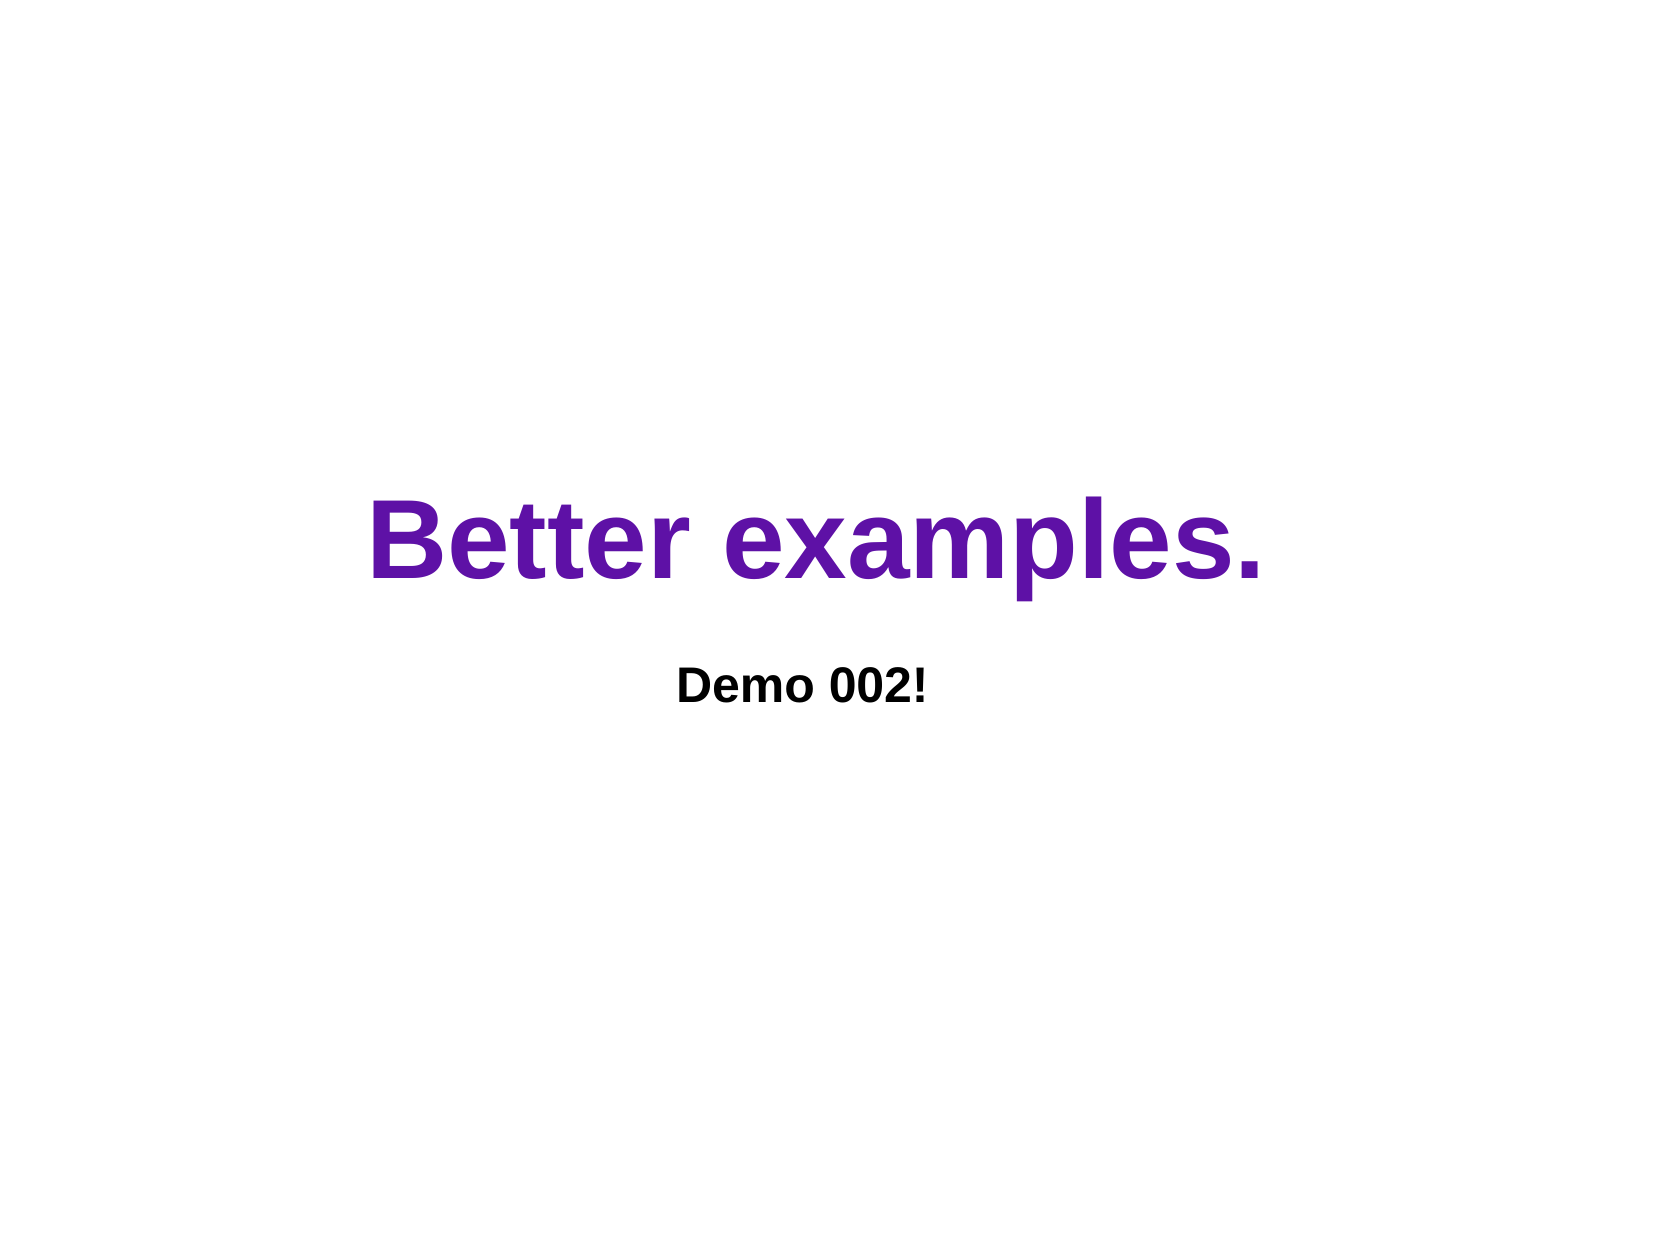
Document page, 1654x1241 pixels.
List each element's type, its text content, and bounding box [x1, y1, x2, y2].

text_box Demo 002! [555, 649, 1051, 721]
title Better examples. [71, 435, 1561, 646]
